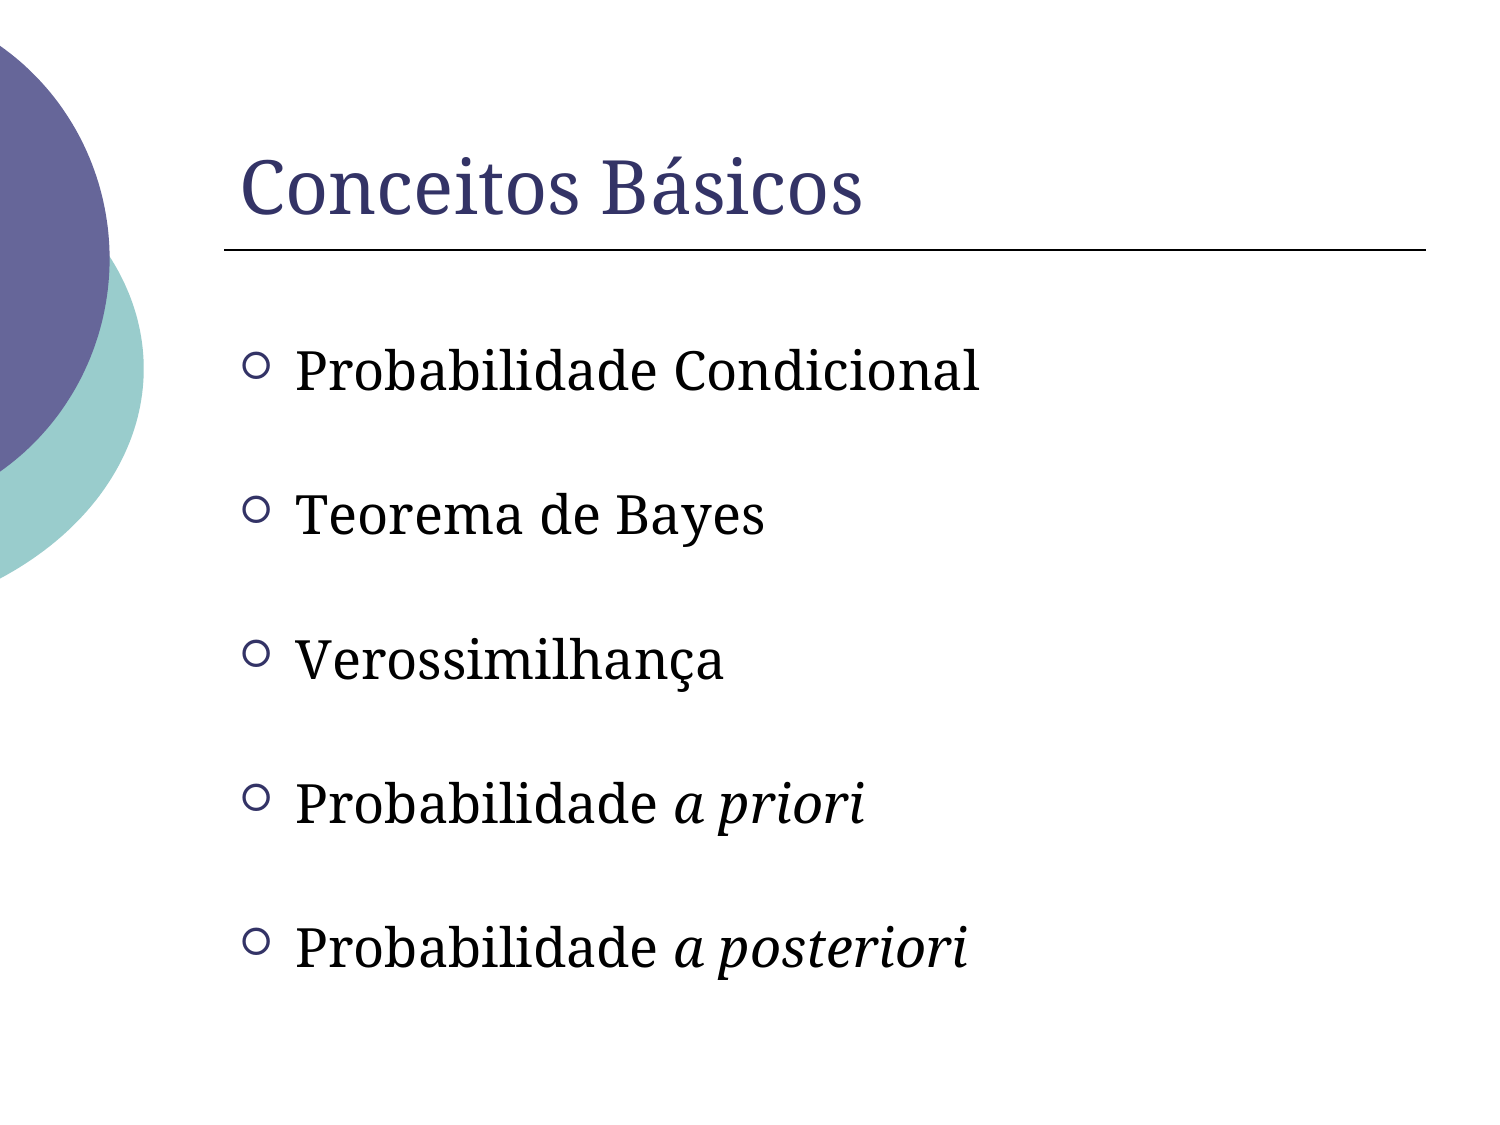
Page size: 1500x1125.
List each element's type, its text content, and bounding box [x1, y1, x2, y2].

title Conceitos Básicos [224, 49, 1425, 237]
list Probabilidade Condicional Teorema de Bayes Verossimilhança Probabilidade a priori Probabilidade a posteriori [224, 336, 1425, 1012]
